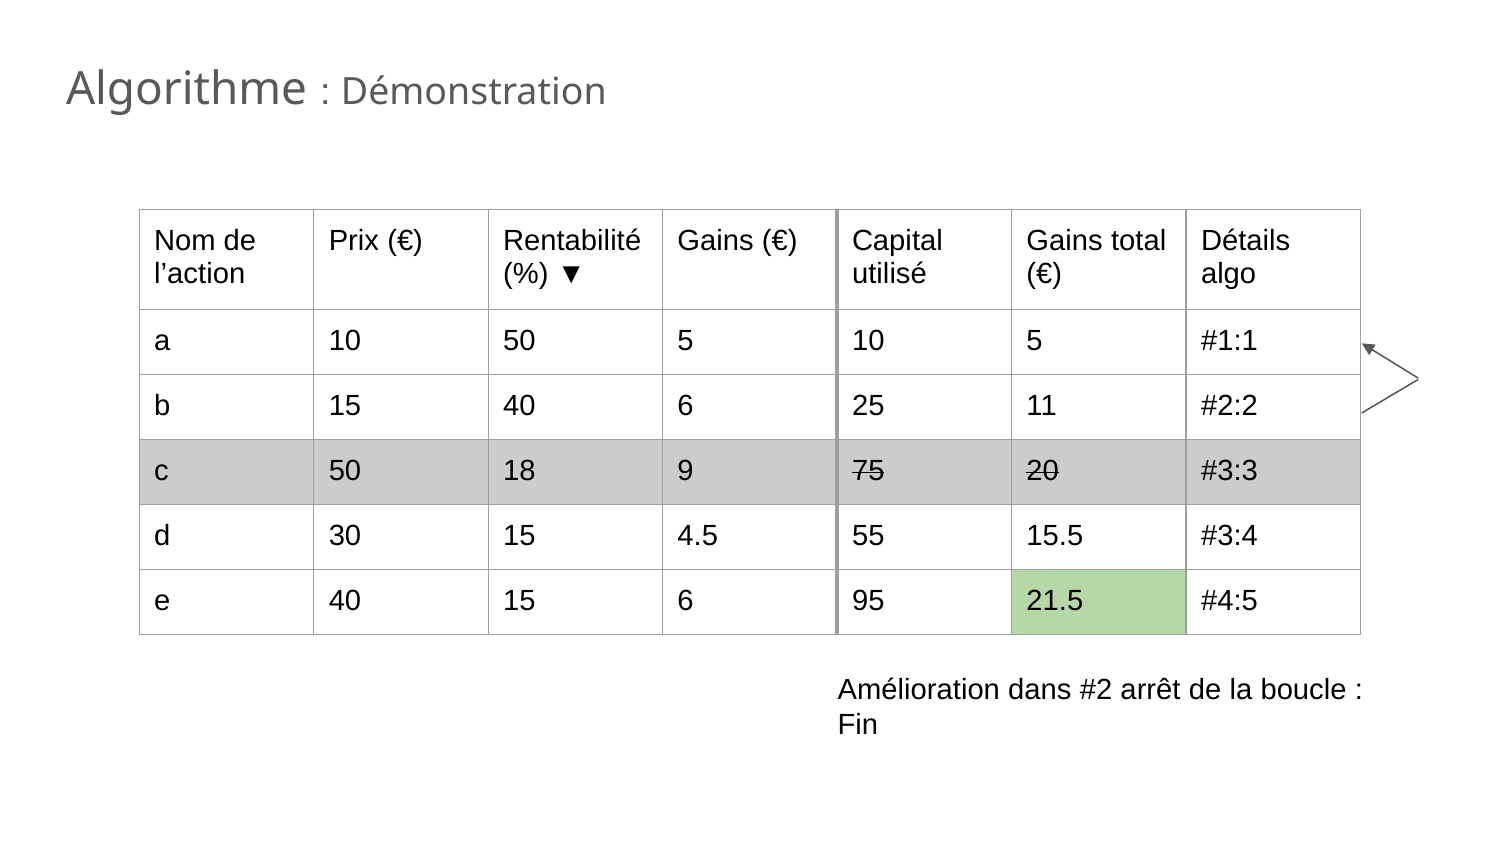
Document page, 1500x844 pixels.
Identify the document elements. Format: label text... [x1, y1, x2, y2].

table_cell c [140, 440, 313, 504]
table_cell 15 [489, 505, 662, 569]
table_cell 30 [314, 505, 488, 569]
table_cell 25 [839, 375, 1011, 439]
table_header Détails algo [1187, 210, 1360, 309]
table_cell 75 [839, 440, 1011, 504]
table_cell 40 [489, 375, 662, 439]
table_cell 18 [489, 440, 662, 504]
table_header Capital utilisé [839, 210, 1011, 309]
table_cell 50 [314, 440, 488, 504]
table_cell 9 [663, 440, 835, 504]
list Algorithme : Démonstration [51, 35, 1449, 129]
table_cell 15.5 [1012, 505, 1185, 569]
table_header Gains total (€) [1012, 210, 1185, 309]
table_cell d [140, 505, 313, 569]
table_cell 5 [663, 310, 835, 374]
table_cell 95 [839, 570, 1011, 634]
table_cell b [140, 375, 313, 439]
table_cell #2:2 [1187, 375, 1360, 439]
table_cell 20 [1012, 440, 1185, 504]
table_cell e [140, 570, 313, 634]
table_cell #1:1 [1187, 310, 1360, 374]
table_cell 15 [314, 375, 488, 439]
table_cell 4.5 [663, 505, 835, 569]
table_cell a [140, 310, 313, 374]
table_cell 6 [663, 570, 835, 634]
table_cell 11 [1012, 375, 1185, 439]
table_cell 5 [1012, 310, 1185, 374]
table_header Nom de l’action [140, 210, 313, 309]
table_header Prix (€) [314, 210, 488, 309]
table_cell 40 [314, 570, 488, 634]
table_cell 21.5 [1012, 570, 1185, 634]
table_cell 10 [314, 310, 488, 374]
table_cell #3:3 [1187, 440, 1360, 504]
table_cell 55 [839, 505, 1011, 569]
table_header Rentabilité (%) ▼ [489, 210, 662, 309]
table_cell 6 [663, 375, 835, 439]
table_cell 10 [839, 310, 1011, 374]
table_cell 15 [489, 570, 662, 634]
table_cell #3:4 [1187, 505, 1360, 569]
text_box Amélioration dans #2 arrêt de la boucle : Fin [822, 655, 1412, 756]
table_cell #4:5 [1187, 570, 1360, 634]
table_cell 50 [489, 310, 662, 374]
table_header Gains (€) [663, 210, 835, 309]
